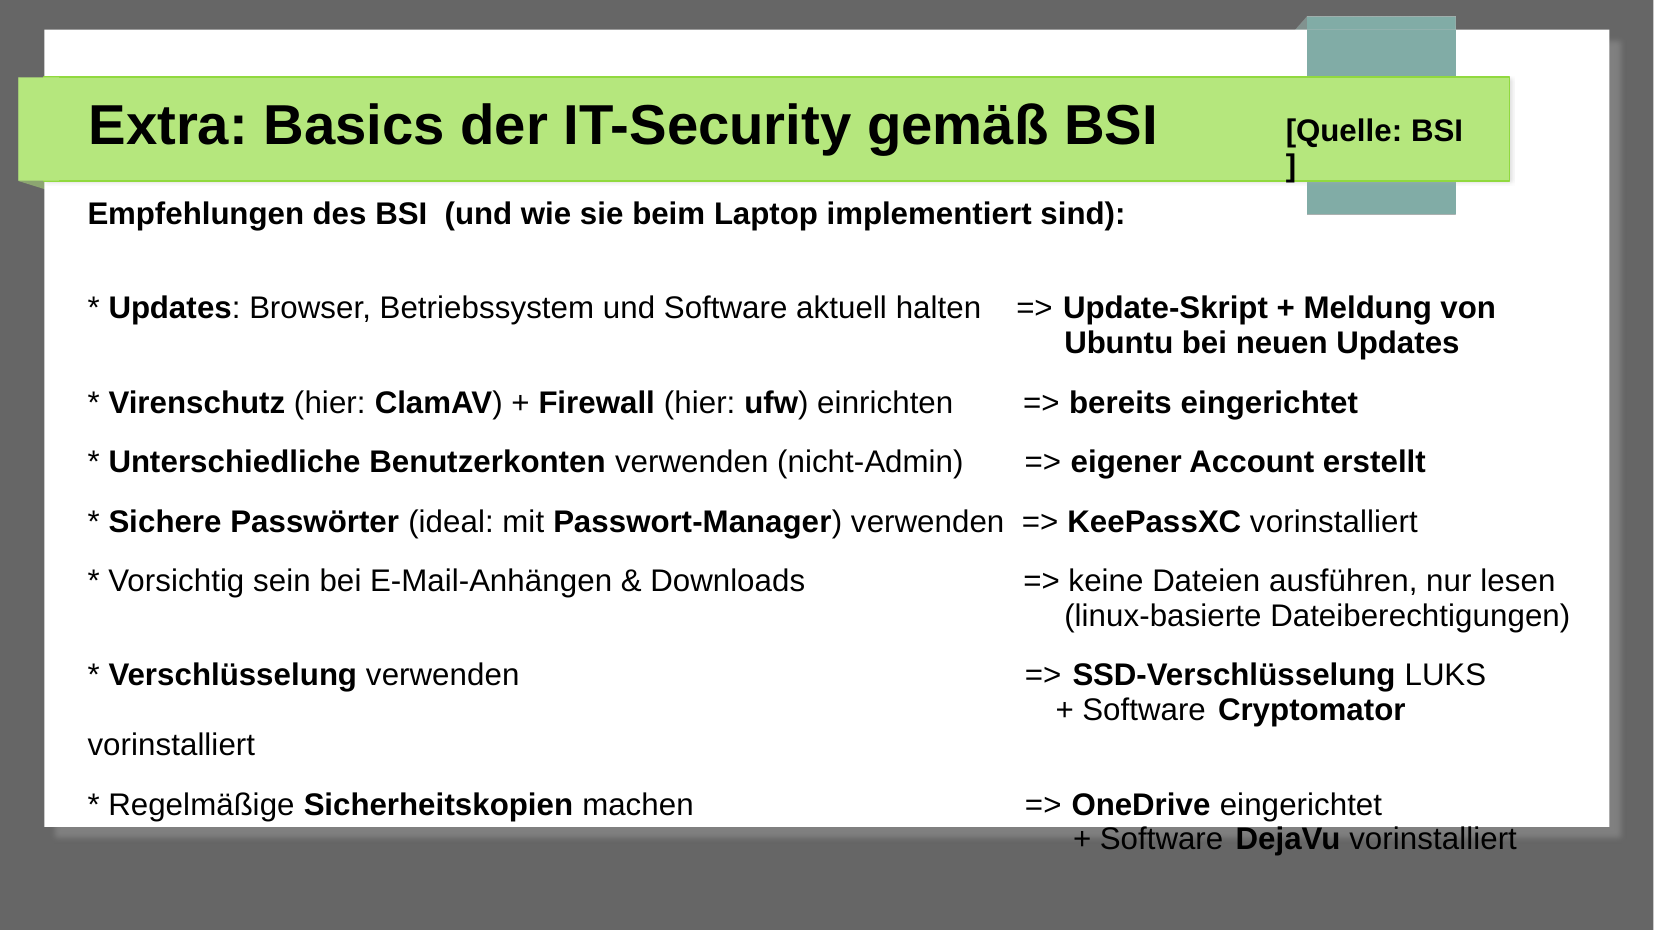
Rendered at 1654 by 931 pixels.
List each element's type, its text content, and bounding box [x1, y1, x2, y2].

text_box Empfehlungen des BSI (und wie sie beim Laptop implementiert sind): * Updates: Browser, Betriebssystem und Software aktuell halten => Update-Skript + Meldung von Ubuntu bei neuen Updates * Virenschutz (hier: ClamAV) + Firewall (hier: ufw) einrichten => bereits eingerichtet * Unterschiedliche Benutzerkonten verwenden (nicht-Admin) => eigener Account erstellt * Sichere Passwörter (ideal: mit Passwort-Manager) verwenden => KeePassXC vorinstalliert * Vorsichtig sein bei E-Mail-Anhängen & Downloads => keine Dateien ausführen, nur lesen (linux-basierte Dateiberechtigungen) * Verschlüsselung verwenden => SSD-Verschlüsselung LUKS + Software Cryptomator vorinstalliert * Regelmäßige Sicherheitskopien machen => OneDrive eingerichtet + Software DejaVu vorinstalliert [72, 188, 1595, 827]
title Extra: Basics der IT-Security gemäß BSI [88, 73, 1506, 178]
text_box [Quelle: BSI] [1271, 106, 1489, 156]
